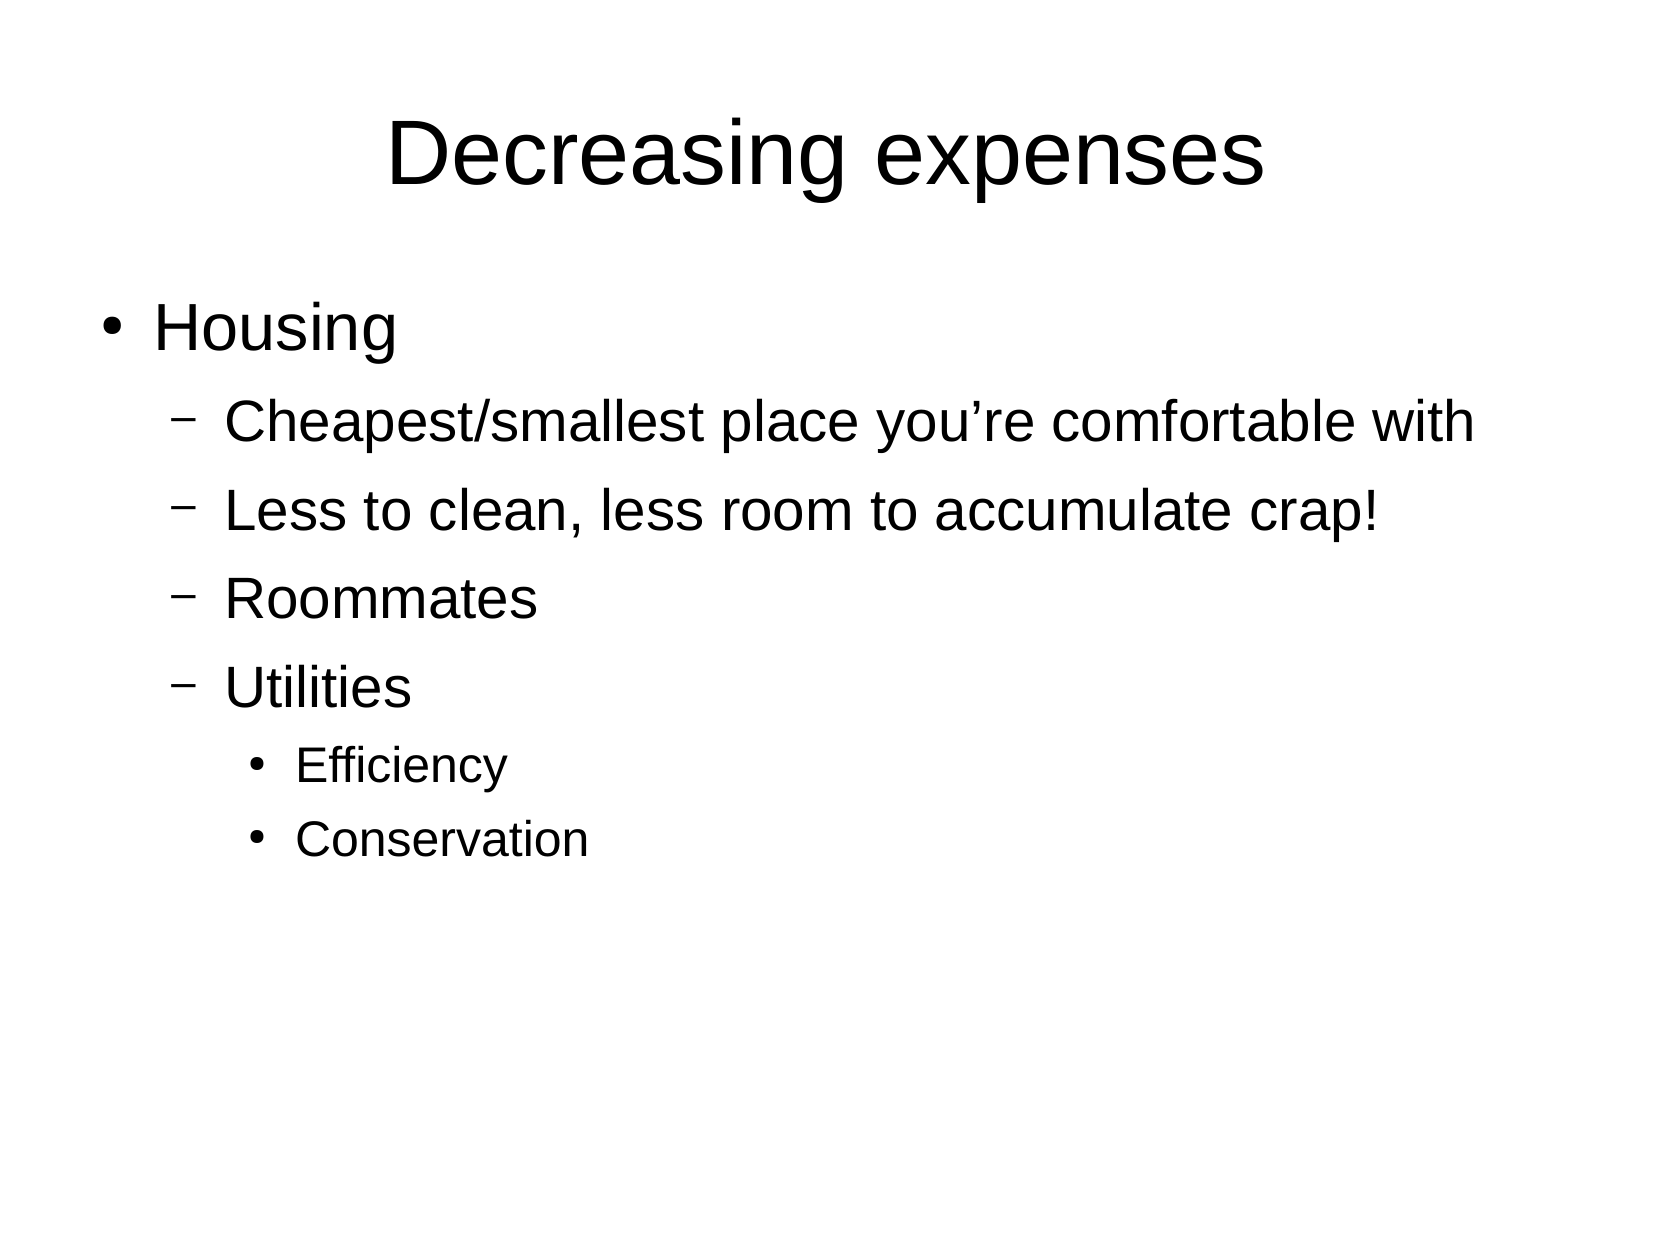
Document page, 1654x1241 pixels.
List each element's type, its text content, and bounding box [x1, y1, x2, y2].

title Decreasing expenses [82, 49, 1571, 257]
list Housing Cheapest/smallest place you’re comfortable with Less to clean, less room to accumulate crap! Roommates Utilities Efficiency Conservation [82, 290, 1571, 1182]
